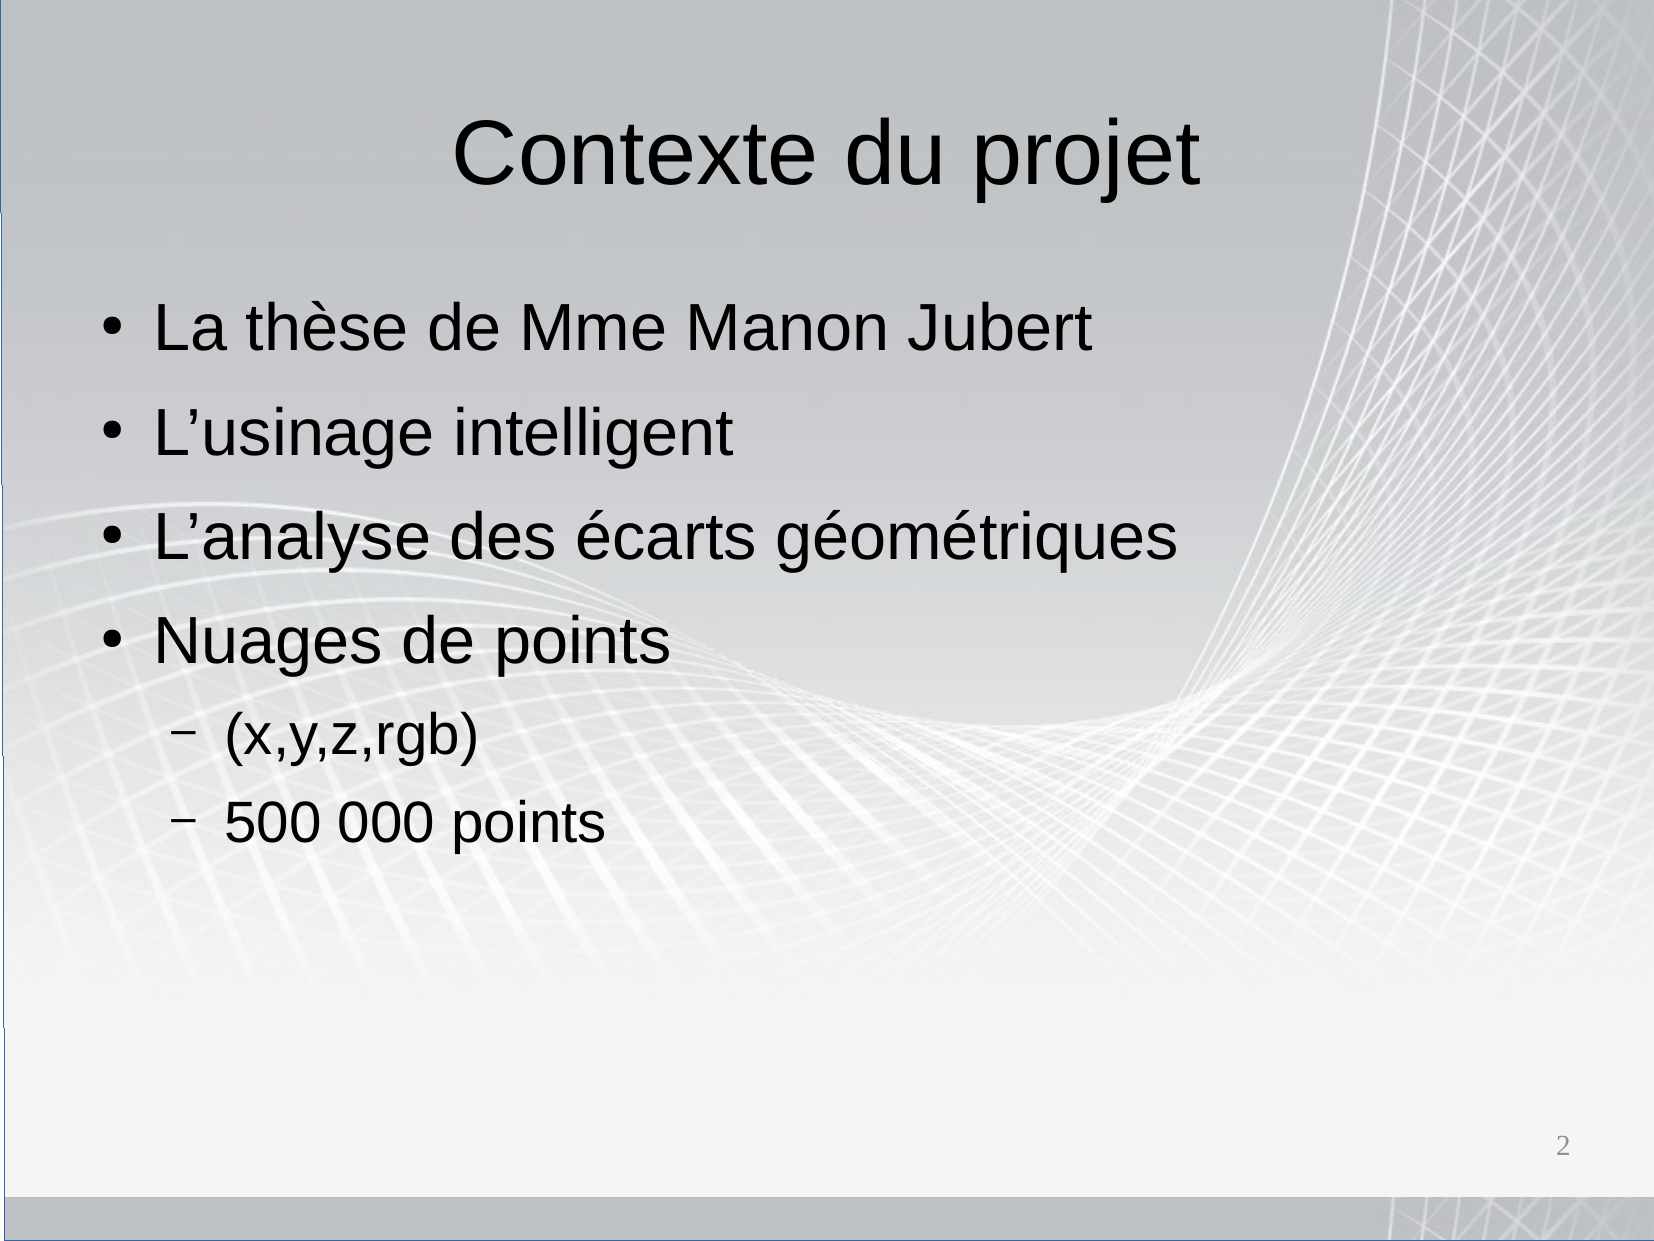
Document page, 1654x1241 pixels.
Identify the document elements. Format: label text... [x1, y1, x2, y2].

title Contexte du projet [82, 49, 1571, 257]
text_box [0, 0, 1654, 1241]
list La thèse de Mme Manon Jubert L’usinage intelligent L’analyse des écarts géométriques Nuages de points (x,y,z,rgb) 500 000 points [82, 290, 1571, 1010]
